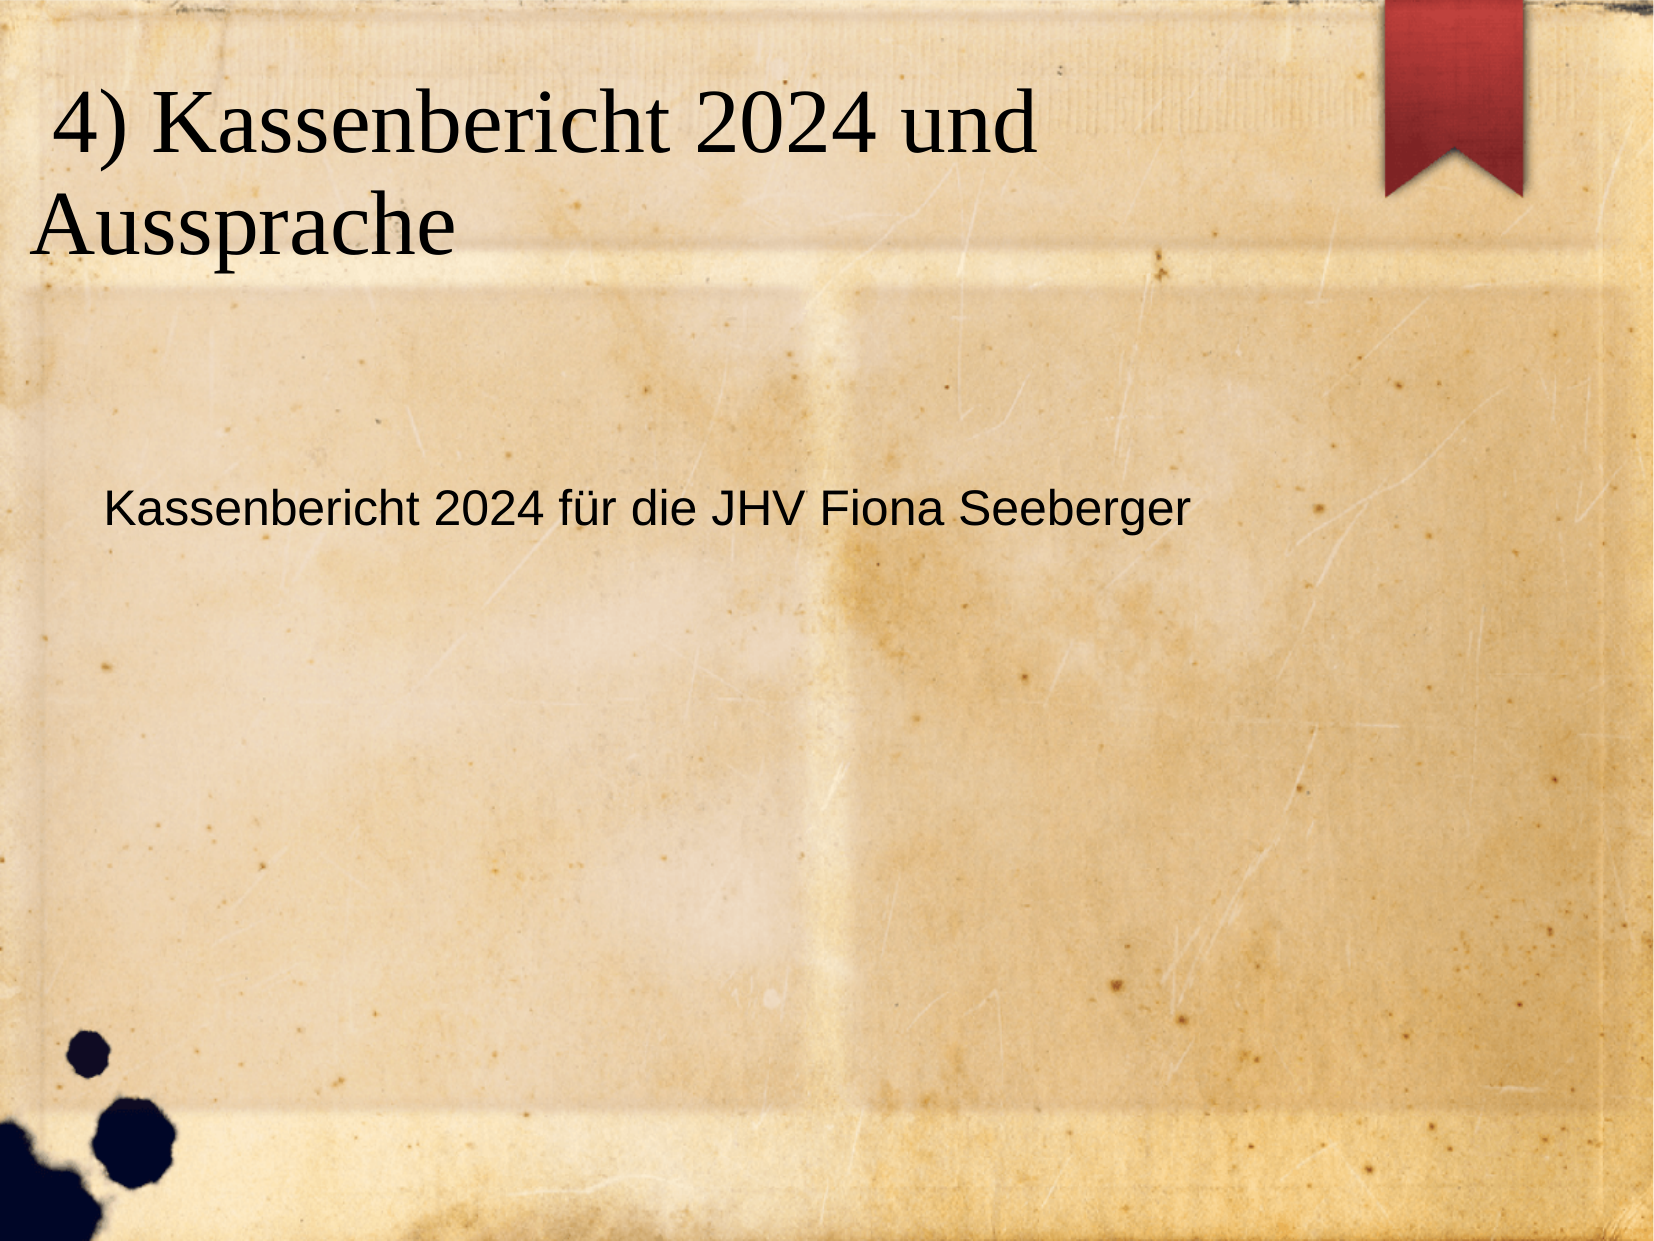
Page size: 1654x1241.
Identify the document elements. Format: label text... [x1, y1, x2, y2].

picture [0, 0, 1654, 1241]
title 4) Kassenbericht 2024 und Aussprache [29, 20, 1453, 325]
text_box Kassenbericht 2024 für die JHV Fiona Seeberger [88, 472, 1477, 822]
